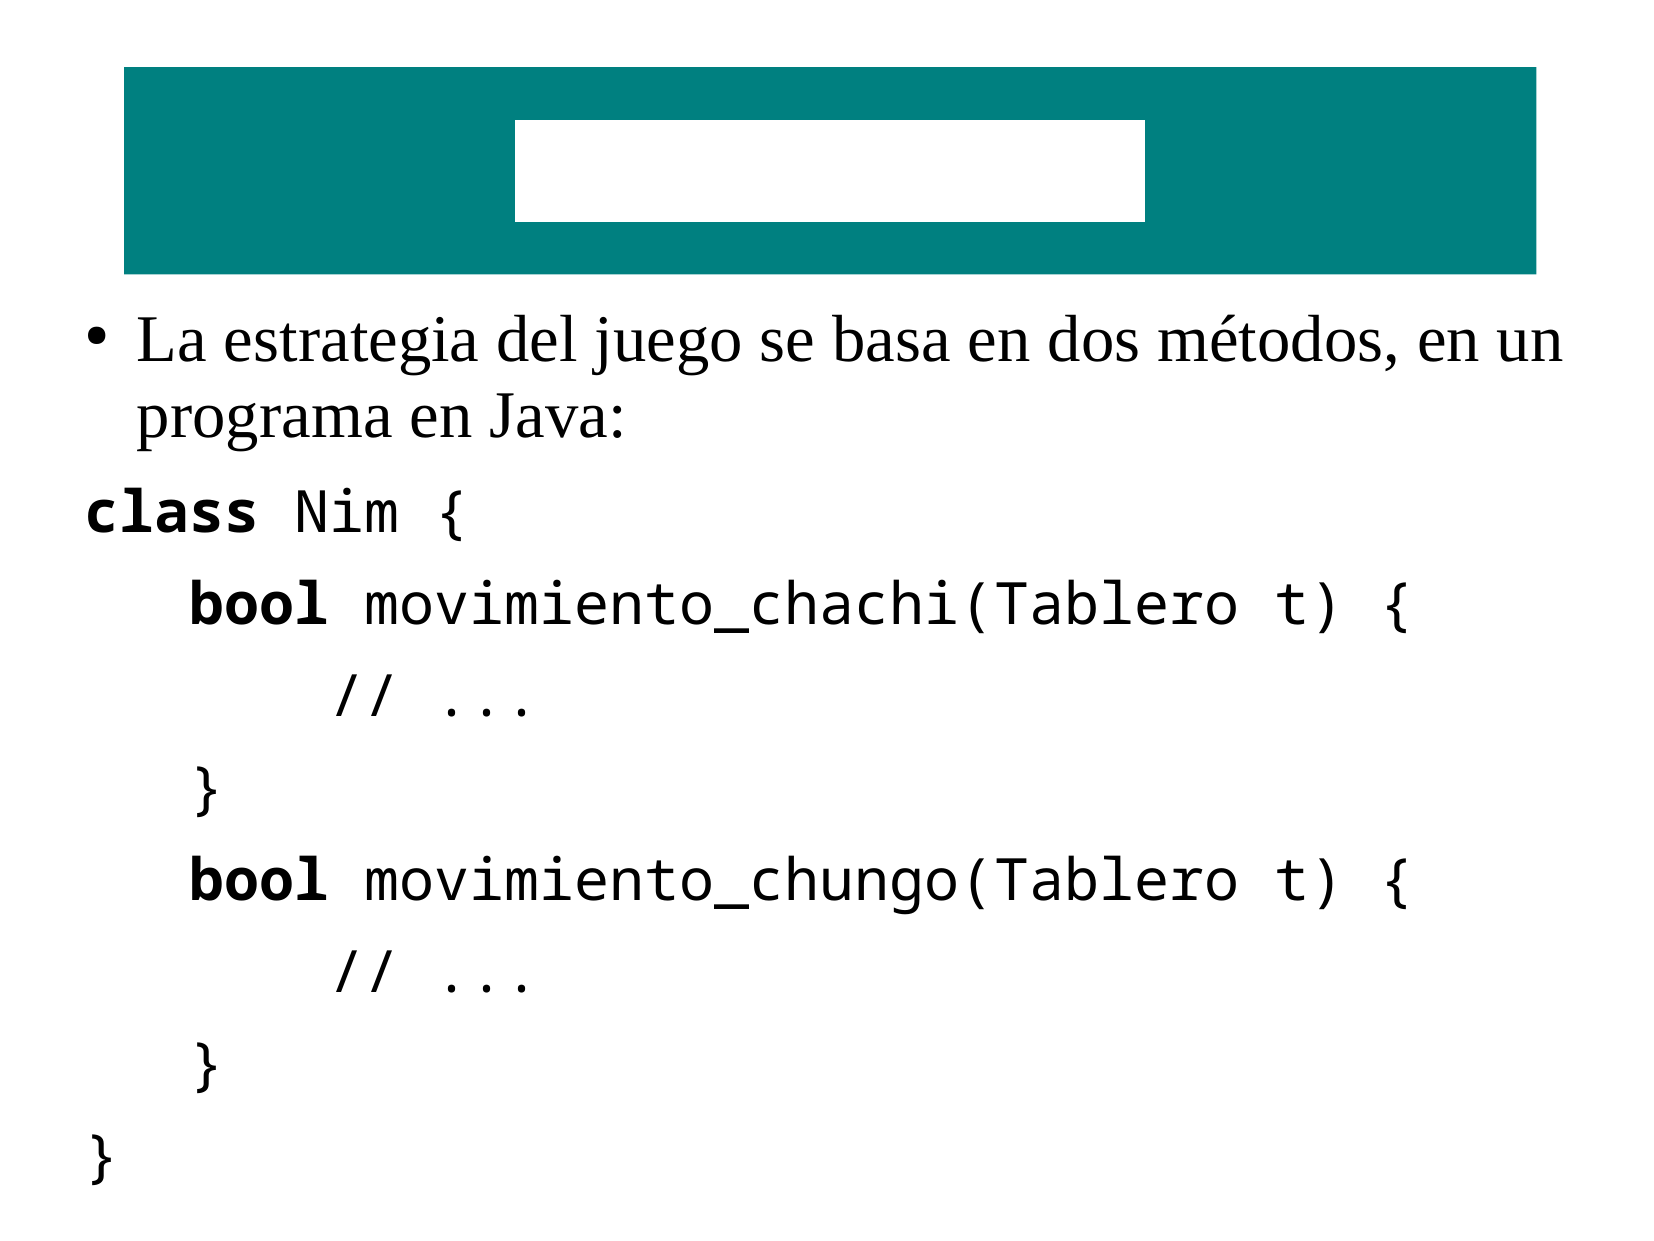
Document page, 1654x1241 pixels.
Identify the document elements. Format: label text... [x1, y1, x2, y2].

title El juego del Nim [124, 67, 1537, 275]
list La estrategia del juego se basa en dos métodos, en un programa en Java: class Nim { bool movimiento_chachi(Tablero t) { // ... } bool movimiento_chungo(Tablero t) { // ... } } [67, 301, 1624, 1206]
